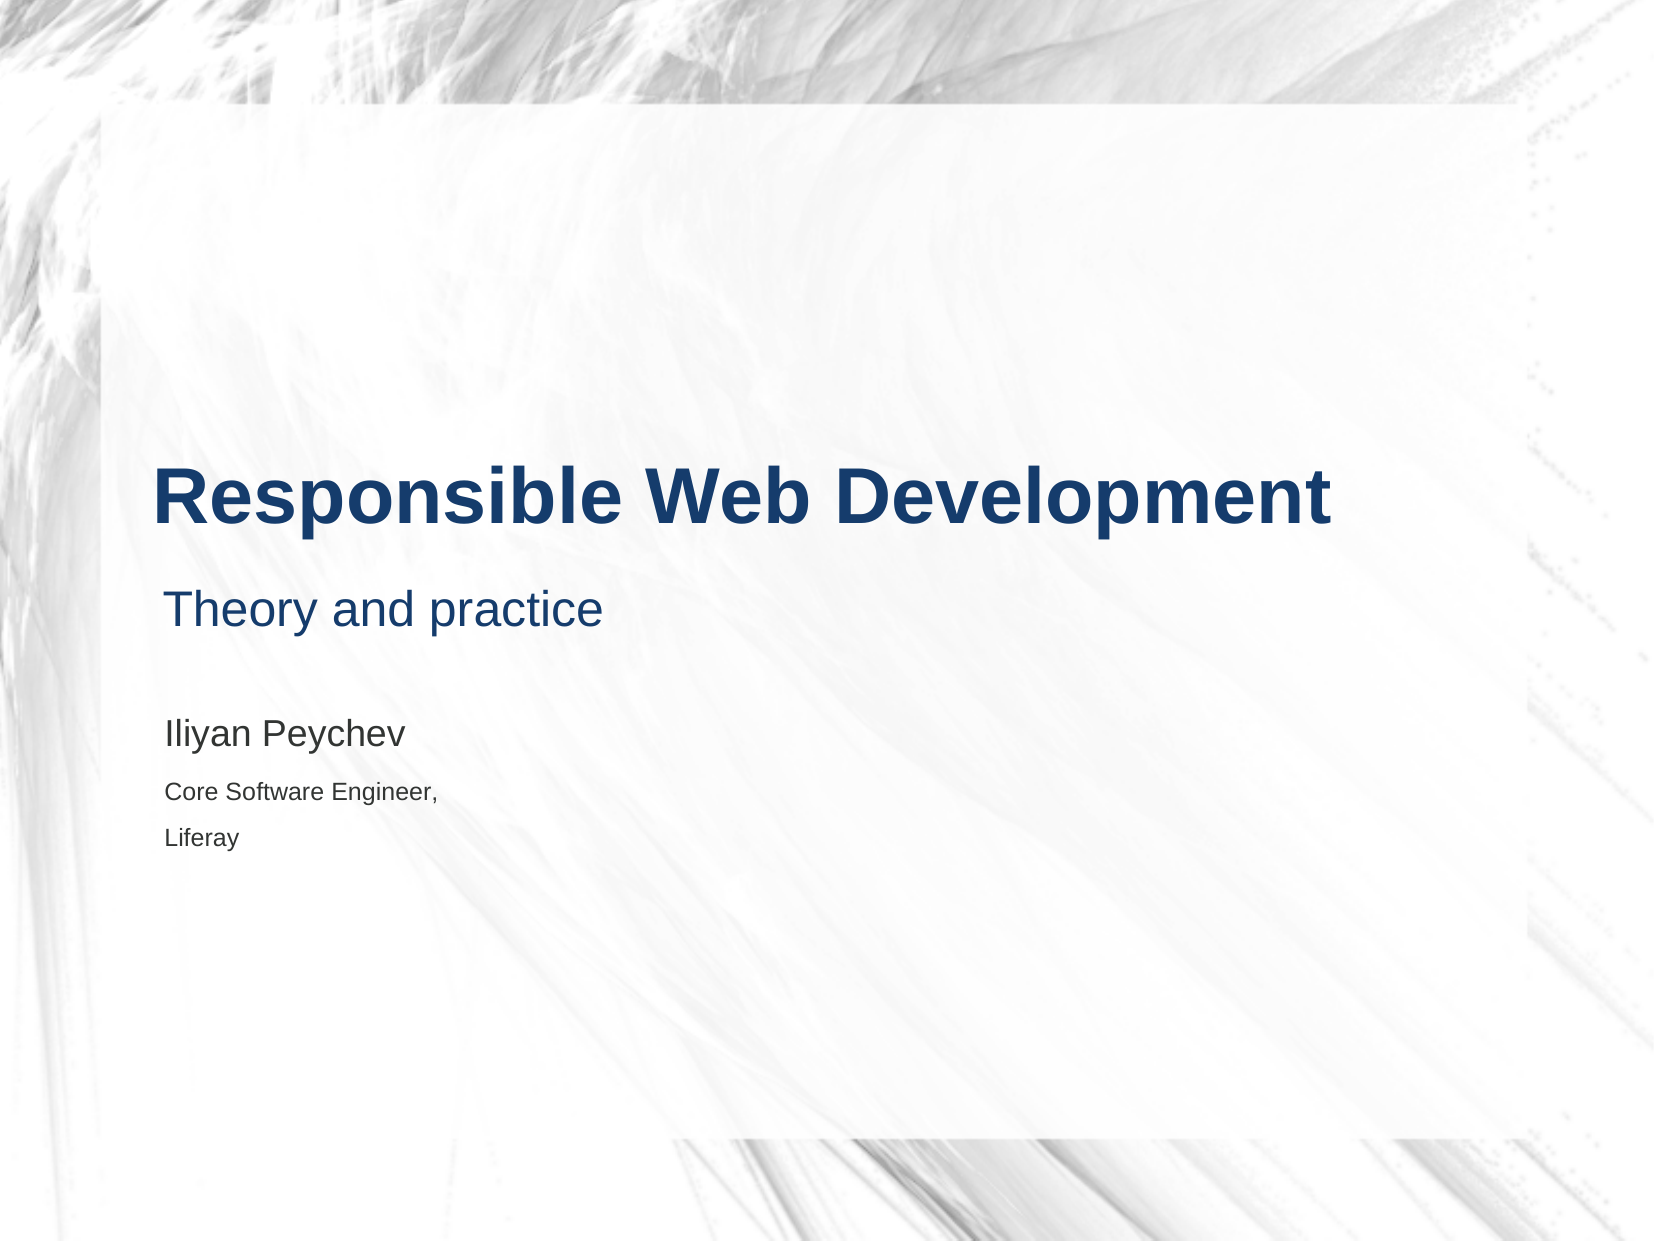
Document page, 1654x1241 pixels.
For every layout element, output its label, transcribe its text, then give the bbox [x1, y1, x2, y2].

title Responsible Web Development [137, 436, 1447, 562]
list Theory and practice [147, 568, 1407, 680]
list Core Software Engineer, Liferay [149, 767, 1004, 860]
picture [0, 0, 1654, 1241]
list Iliyan Peychev [149, 701, 1004, 767]
